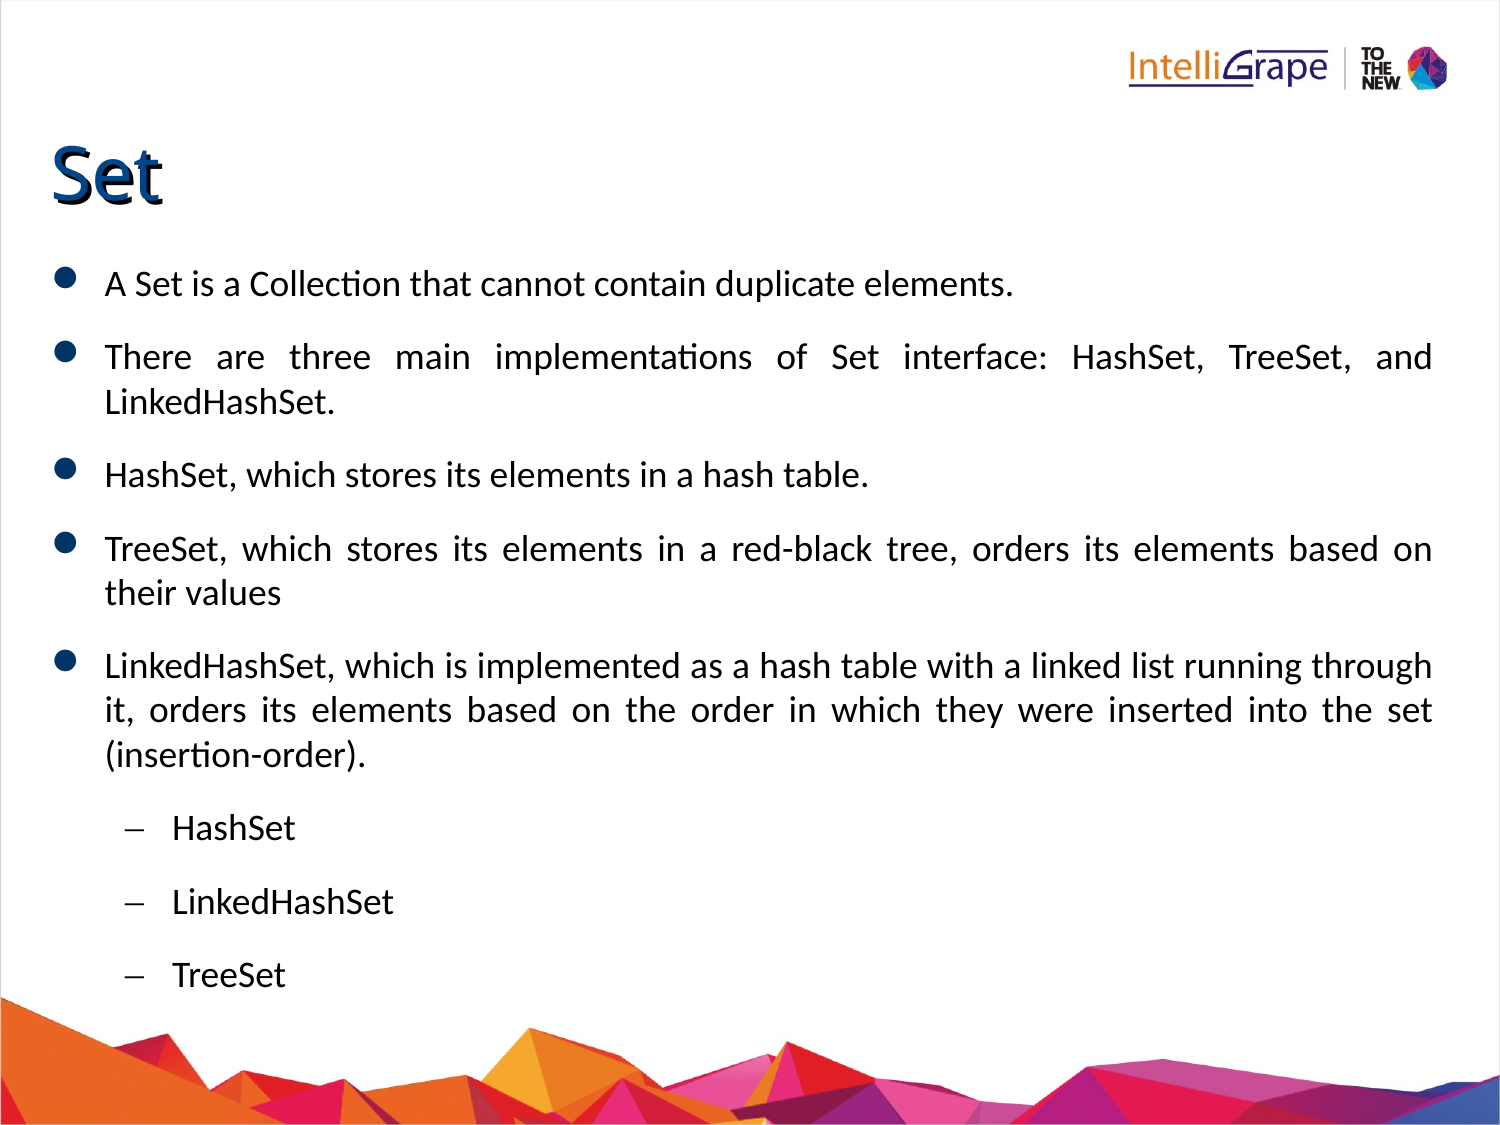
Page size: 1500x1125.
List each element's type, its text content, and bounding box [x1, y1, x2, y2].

text_box A Set is a Collection that cannot contain duplicate elements. There are three main implementations of Set interface: HashSet, TreeSet, and LinkedHashSet. HashSet, which stores its elements in a hash table. TreeSet, which stores its elements in a red-black tree, orders its elements based on their values LinkedHashSet, which is implemented as a hash table with a linked list running through it, orders its elements based on the order in which they were inserted into the set (insertion-order). HashSet LinkedHashSet TreeSet [35, 253, 1450, 1125]
text_box Set [35, 118, 1477, 234]
picture [0, 0, 1500, 1125]
